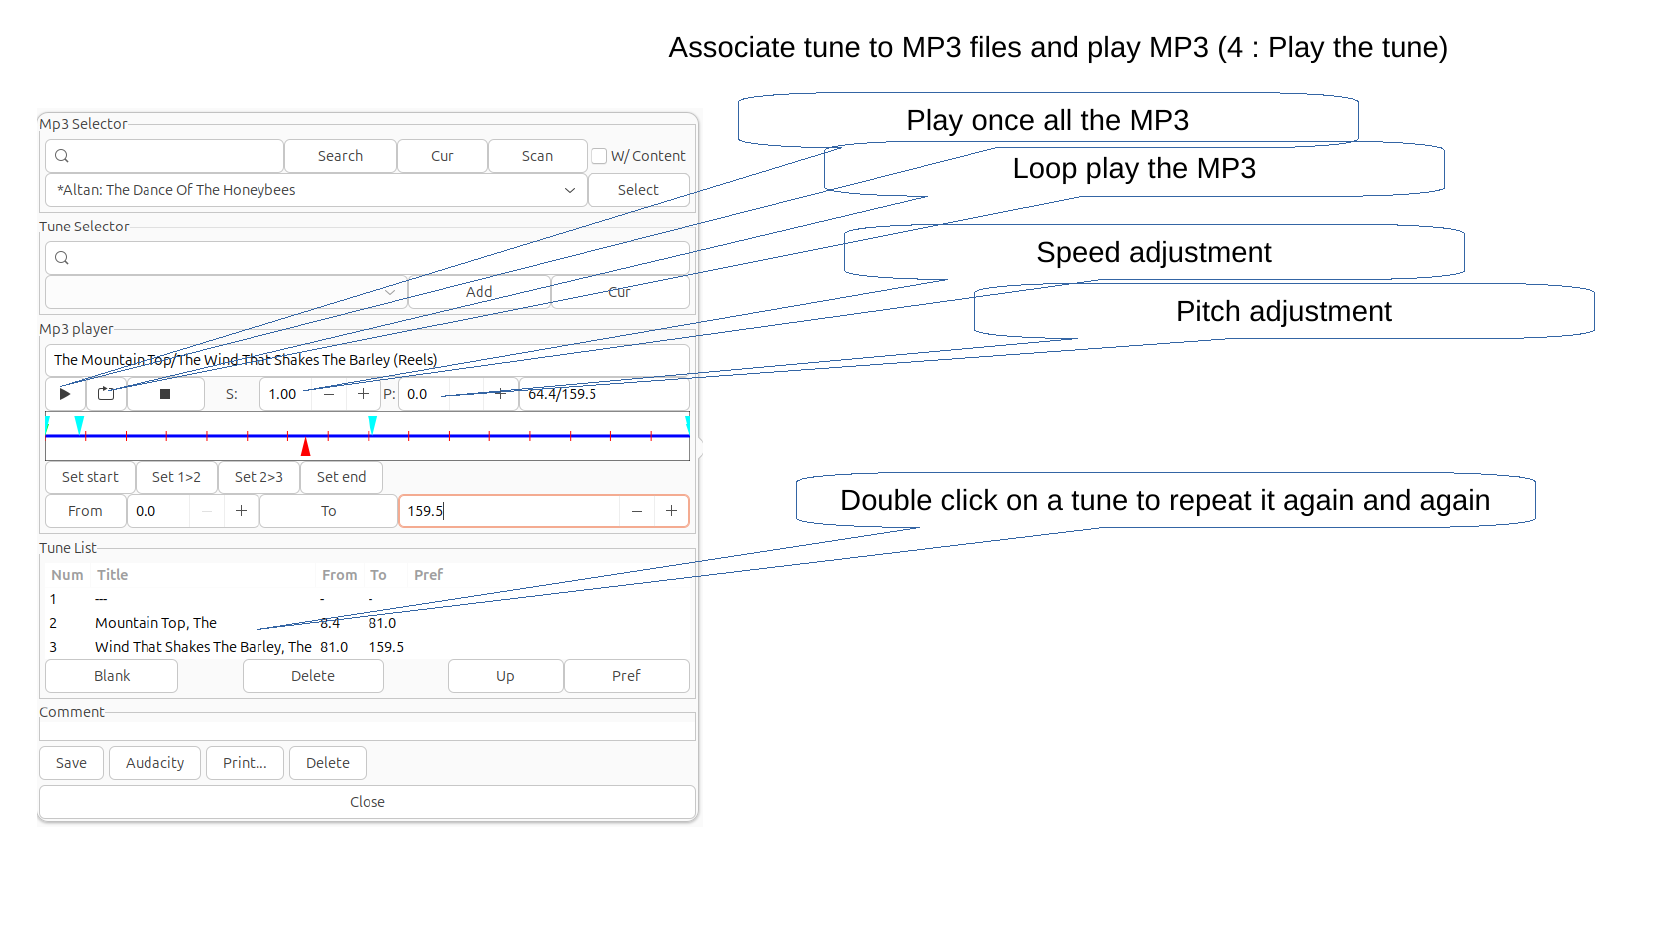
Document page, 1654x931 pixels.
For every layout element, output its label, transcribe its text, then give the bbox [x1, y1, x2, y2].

text_box Double click on a tune to repeat it again and again [257, 472, 1536, 630]
picture [37, 108, 703, 827]
text_box Loop play the MP3 [108, 141, 1445, 391]
text_box Play once all the MP3 [738, 92, 1359, 148]
text_box Speed adjustment [303, 224, 1465, 391]
text_box Pitch adjustment [441, 283, 1595, 397]
text_box Play once all the MP3 [60, 152, 830, 387]
text_box Associate tune to MP3 files and play MP3 (4 : Play the tune) [654, 24, 1463, 72]
